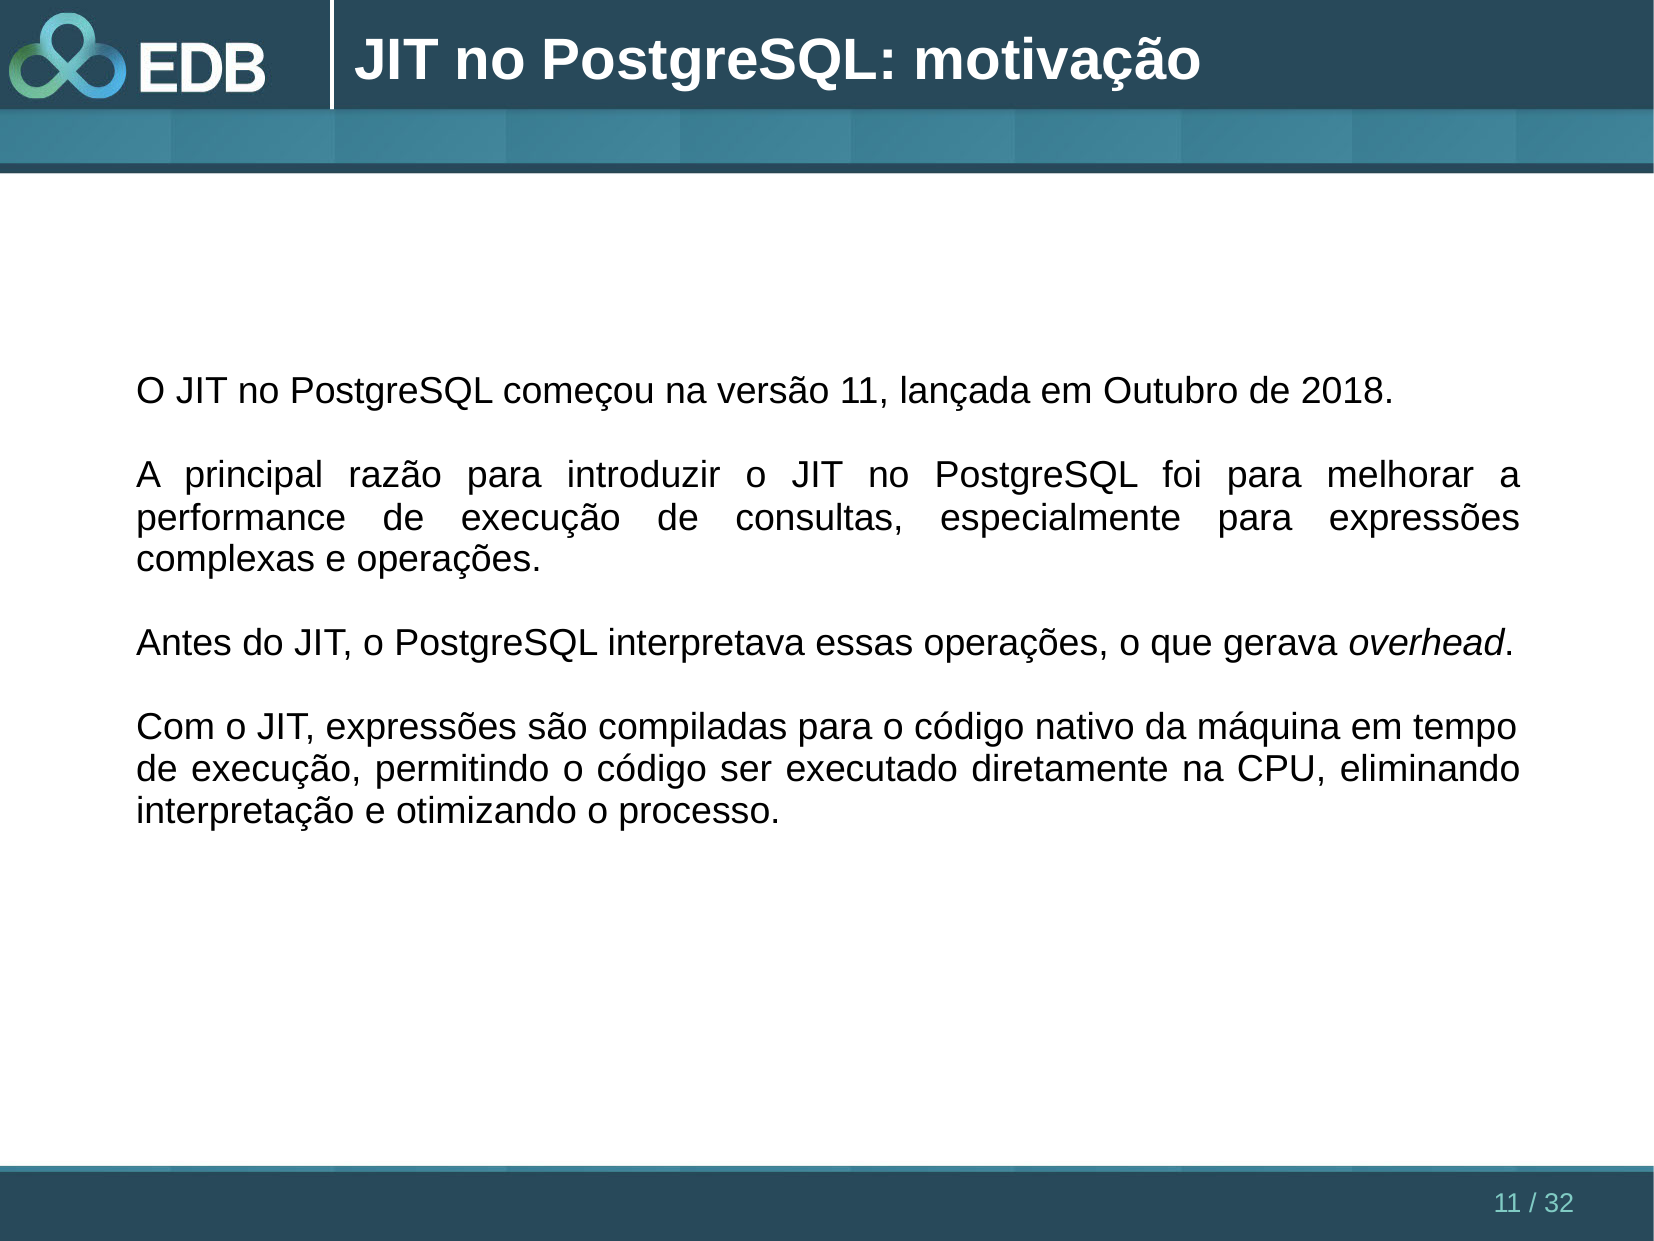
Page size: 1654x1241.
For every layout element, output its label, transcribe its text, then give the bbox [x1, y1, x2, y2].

title JIT no PostgreSQL: motivação [354, 26, 1595, 92]
picture [0, 0, 1654, 1241]
text_box O JIT no PostgreSQL começou na versão 11, lançada em Outubro de 2018. A principal razão para introduzir o JIT no PostgreSQL foi para melhorar a performance de execução de consultas, especialmente para expressões complexas e operações. Antes do JIT, o PostgreSQL interpretava essas operações, o que gerava overhead. Com o JIT, expressões são compiladas para o código nativo da máquina em tempo de execução, permitindo o código ser executado diretamente na CPU, eliminando interpretação e otimizando o processo. [121, 362, 1536, 882]
